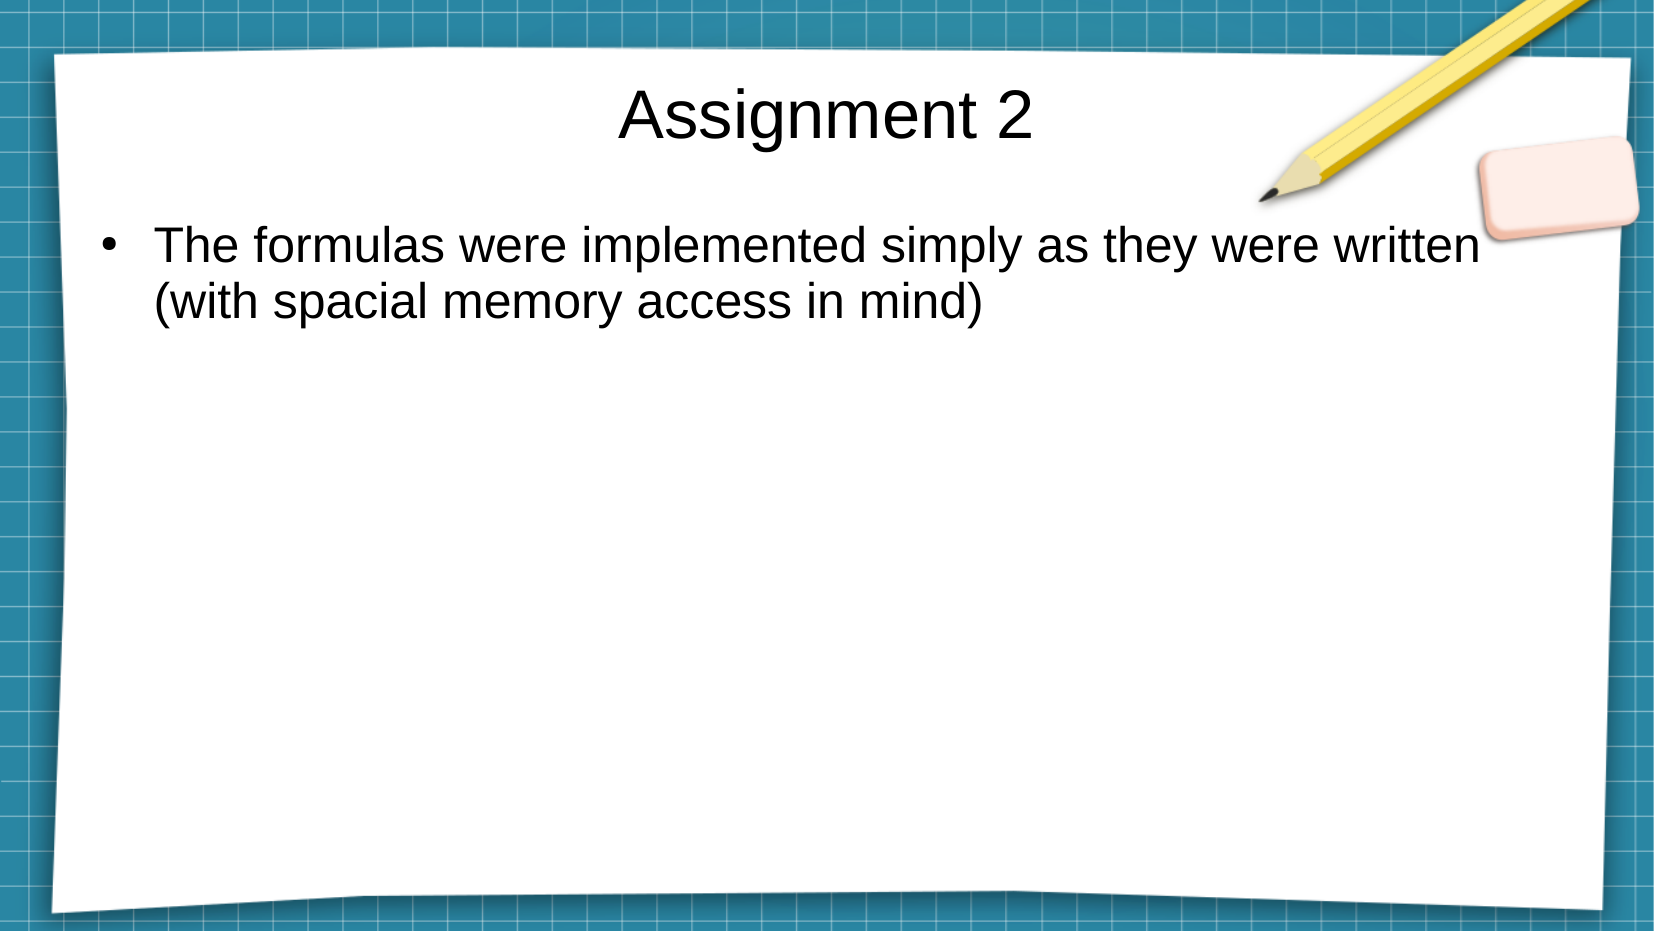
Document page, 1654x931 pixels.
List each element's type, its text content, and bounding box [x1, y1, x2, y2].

list The formulas were implemented simply as they were written (with spacial memory access in mind) [82, 217, 1571, 758]
title Assignment 2 [82, 37, 1571, 193]
picture [0, 0, 1654, 931]
